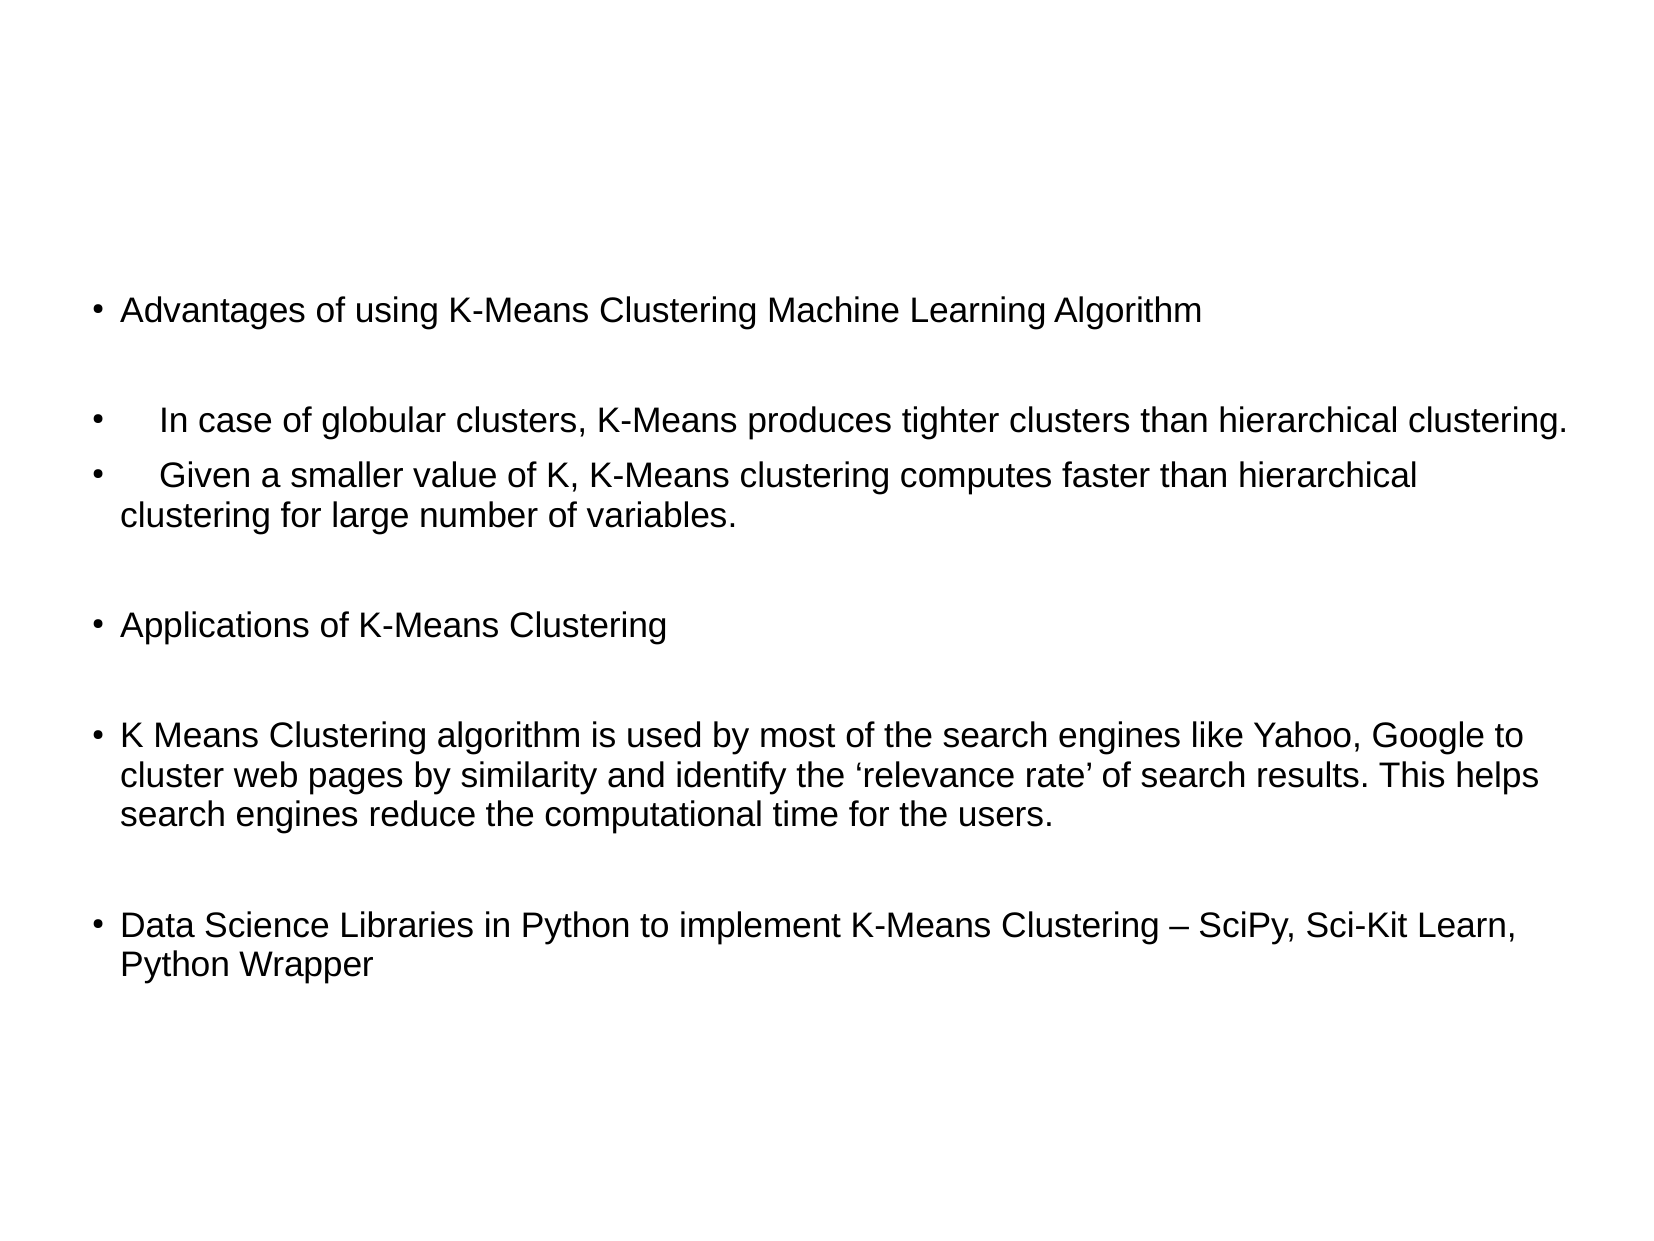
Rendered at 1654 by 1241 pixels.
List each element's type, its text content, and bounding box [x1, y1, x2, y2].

list Advantages of using K-Means Clustering Machine Learning Algorithm In case of globular clusters, K-Means produces tighter clusters than hierarchical clustering. Given a smaller value of K, K-Means clustering computes faster than hierarchical clustering for large number of variables. Applications of K-Means Clustering K Means Clustering algorithm is used by most of the search engines like Yahoo, Google to cluster web pages by similarity and identify the ‘relevance rate’ of search results. This helps search engines reduce the computational time for the users. Data Science Libraries in Python to implement K-Means Clustering – SciPy, Sci-Kit Learn, Python Wrapper [82, 290, 1571, 1010]
